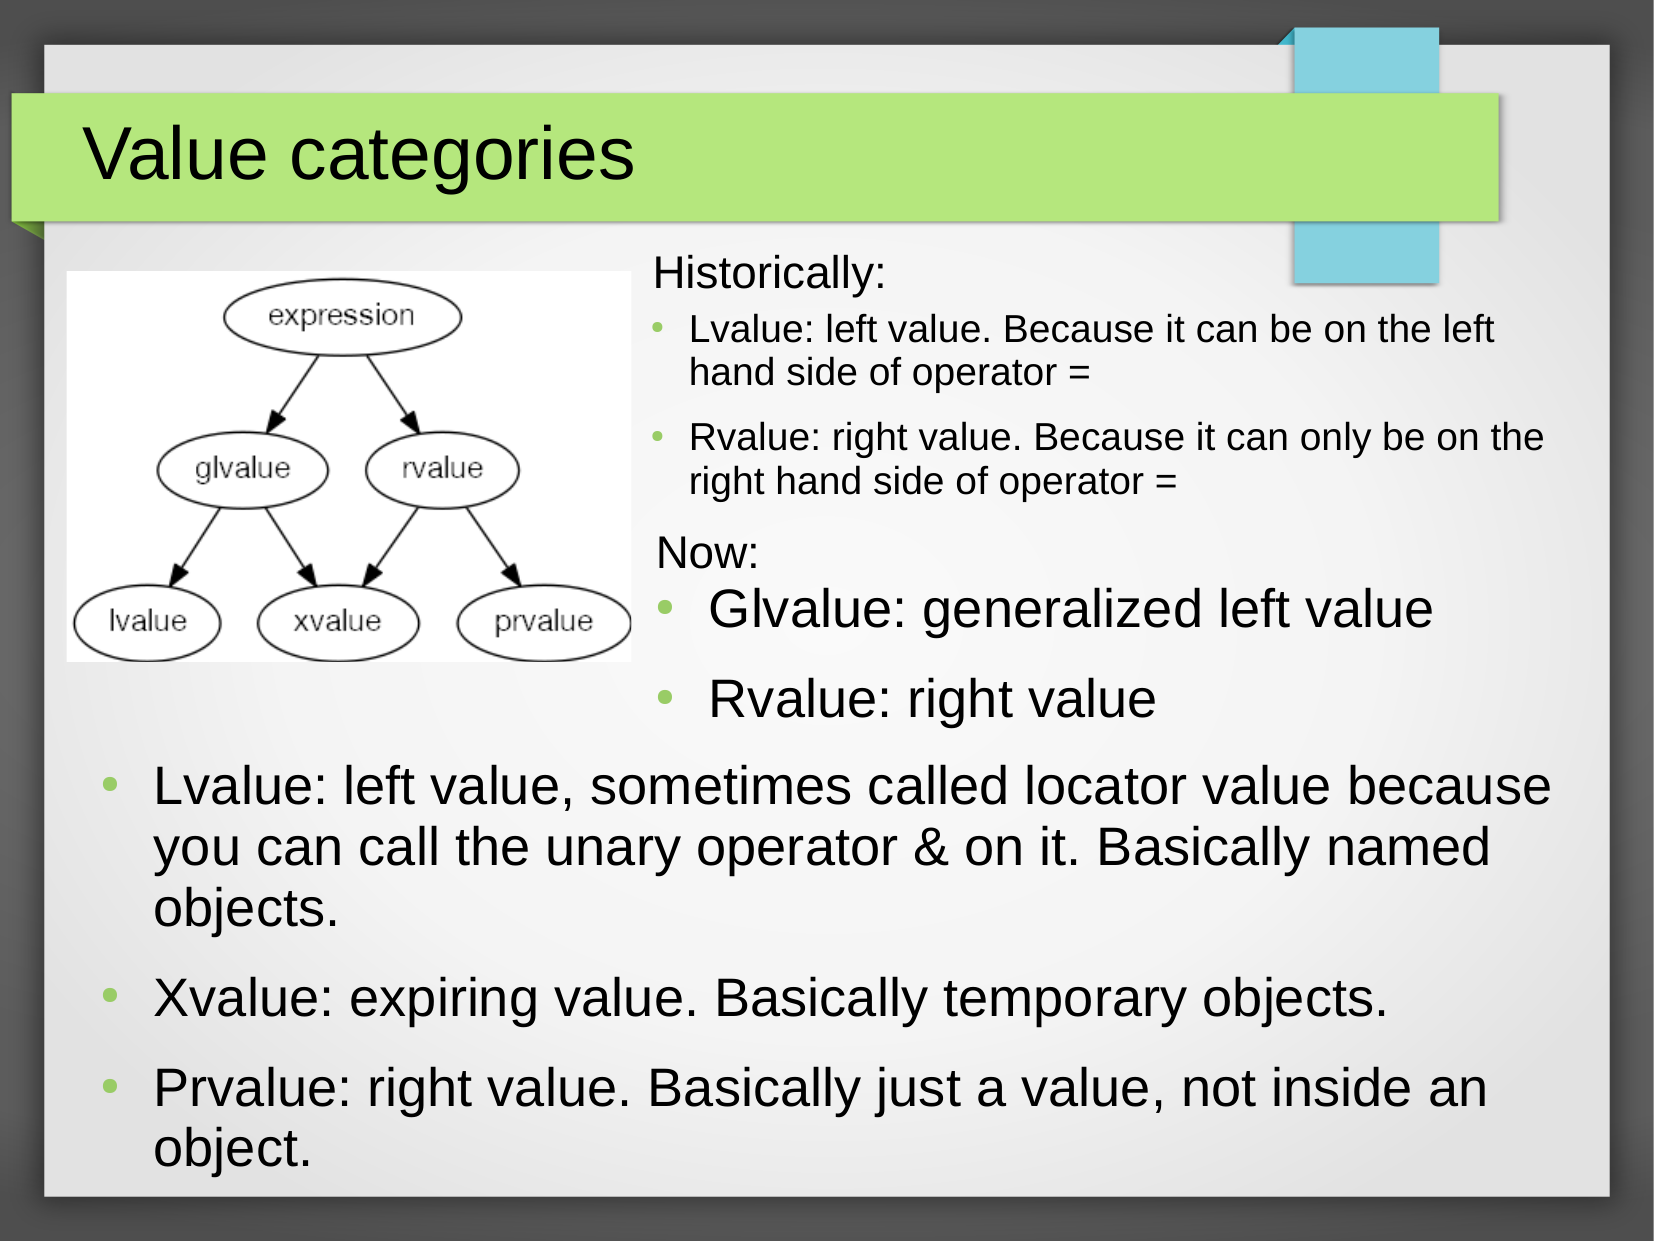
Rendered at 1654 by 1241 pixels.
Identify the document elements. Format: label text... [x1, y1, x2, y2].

text_box Now: [640, 519, 804, 586]
picture [0, 0, 1654, 1241]
title Value categories [82, 94, 1264, 213]
list Lvalue: left value, sometimes called locator value because you can call the unary operator & on it. Basically named objects. Xvalue: expiring value. Basically temporary objects. Prvalue: right value. Basically just a value, not inside an object. [82, 755, 1595, 1182]
list Glvalue: generalized left value Rvalue: right value [637, 578, 1571, 755]
text_box Historically: [637, 239, 934, 306]
list Lvalue: left value. Because it can be on the left hand side of operator = Rvalue: right value. Because it can only be on the right hand side of operator = [637, 307, 1571, 508]
